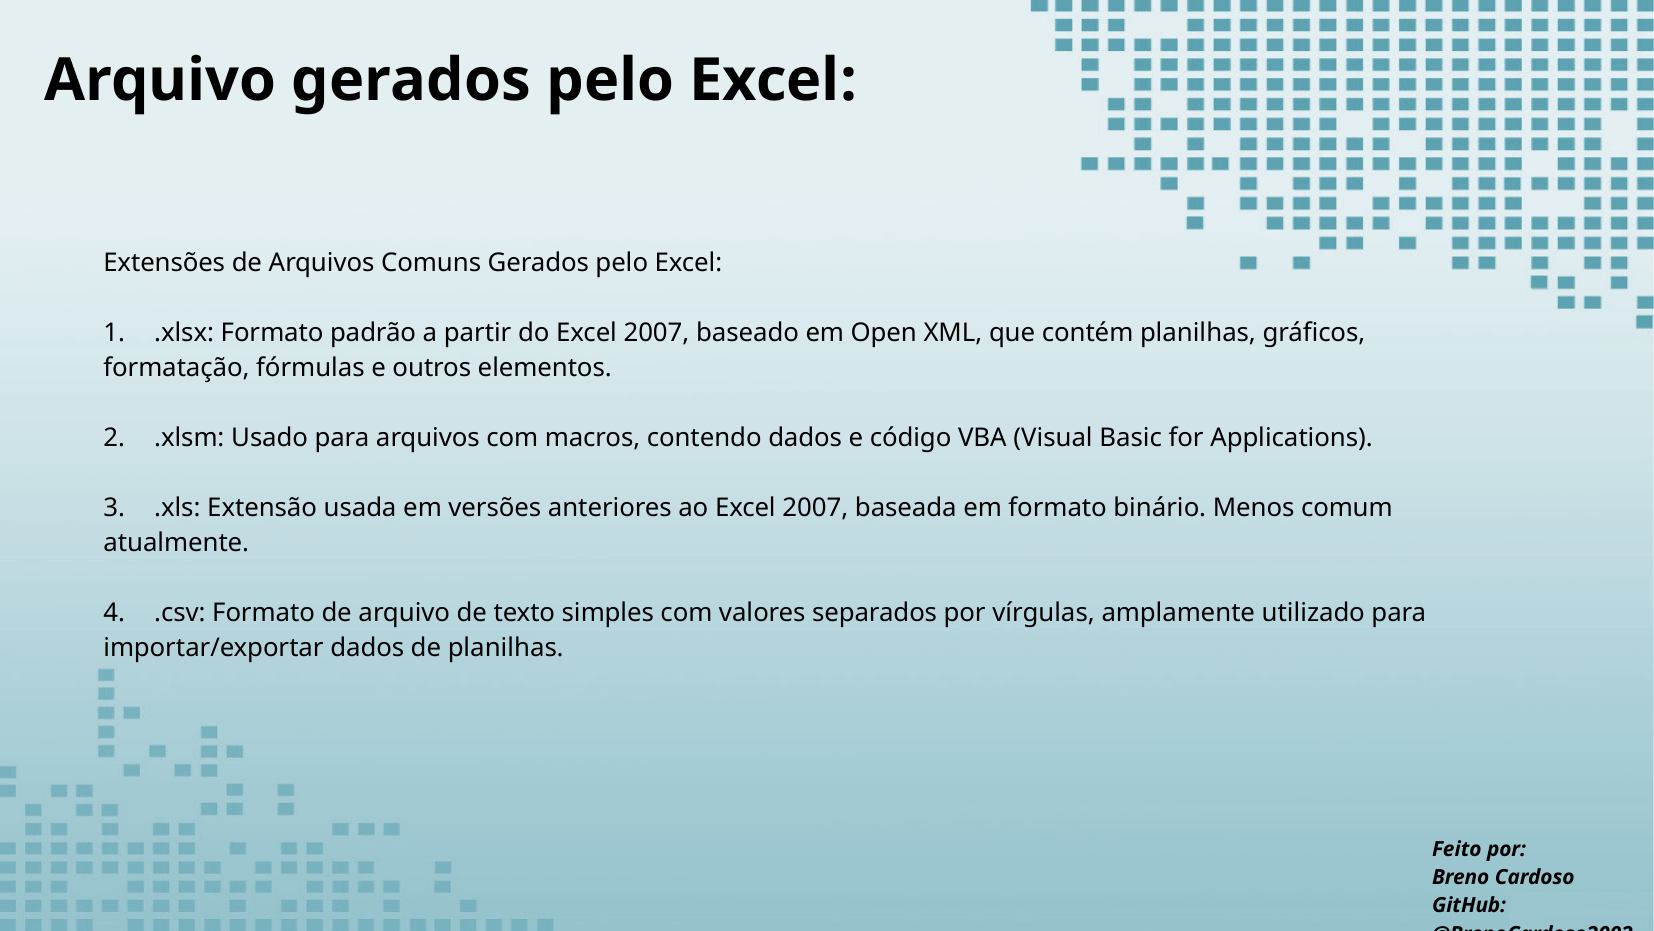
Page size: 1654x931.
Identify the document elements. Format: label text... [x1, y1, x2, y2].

text_box Feito por: Breno Cardoso GitHub: @BrenoCardoso2002 [1417, 826, 1654, 931]
picture [0, 0, 1654, 931]
text_box Extensões de Arquivos Comuns Gerados pelo Excel: 1. .xlsx: Formato padrão a partir do Excel 2007, baseado em Open XML, que contém planilhas, gráficos, formatação, fórmulas e outros elementos. 2. .xlsm: Usado para arquivos com macros, contendo dados e código VBA (Visual Basic for Applications). 3. .xls: Extensão usada em versões anteriores ao Excel 2007, baseada em formato binário. Menos comum atualmente. 4. .csv: Formato de arquivo de texto simples com valores separados por vírgulas, amplamente utilizado para importar/exportar dados de planilhas. [88, 236, 1477, 680]
text_box Arquivo gerados pelo Excel: [29, 29, 916, 178]
